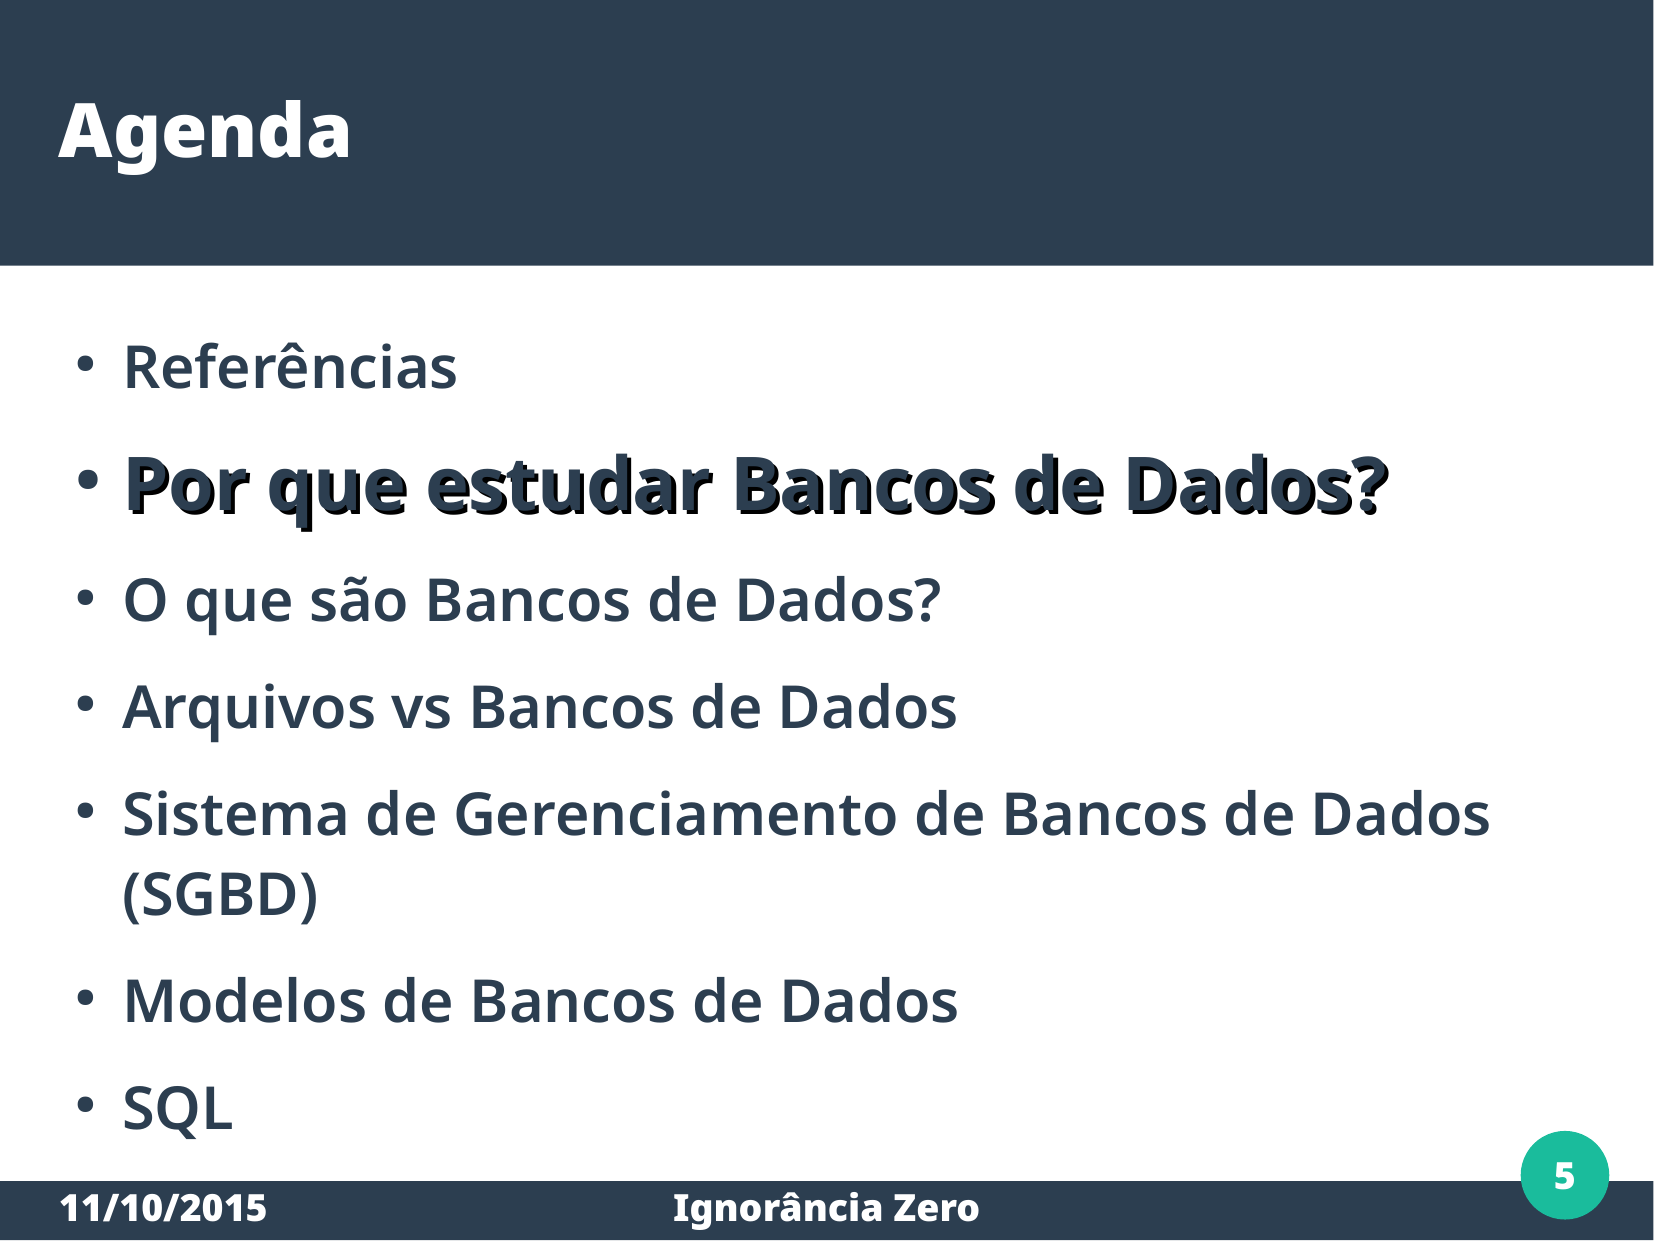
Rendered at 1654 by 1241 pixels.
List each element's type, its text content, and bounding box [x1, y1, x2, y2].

list Referências Por que estudar Bancos de Dados? O que são Bancos de Dados? Arquivos vs Bancos de Dados Sistema de Gerenciamento de Bancos de Dados (SGBD) Modelos de Bancos de Dados SQL [59, 324, 1595, 1152]
title Agenda [59, 49, 1595, 207]
